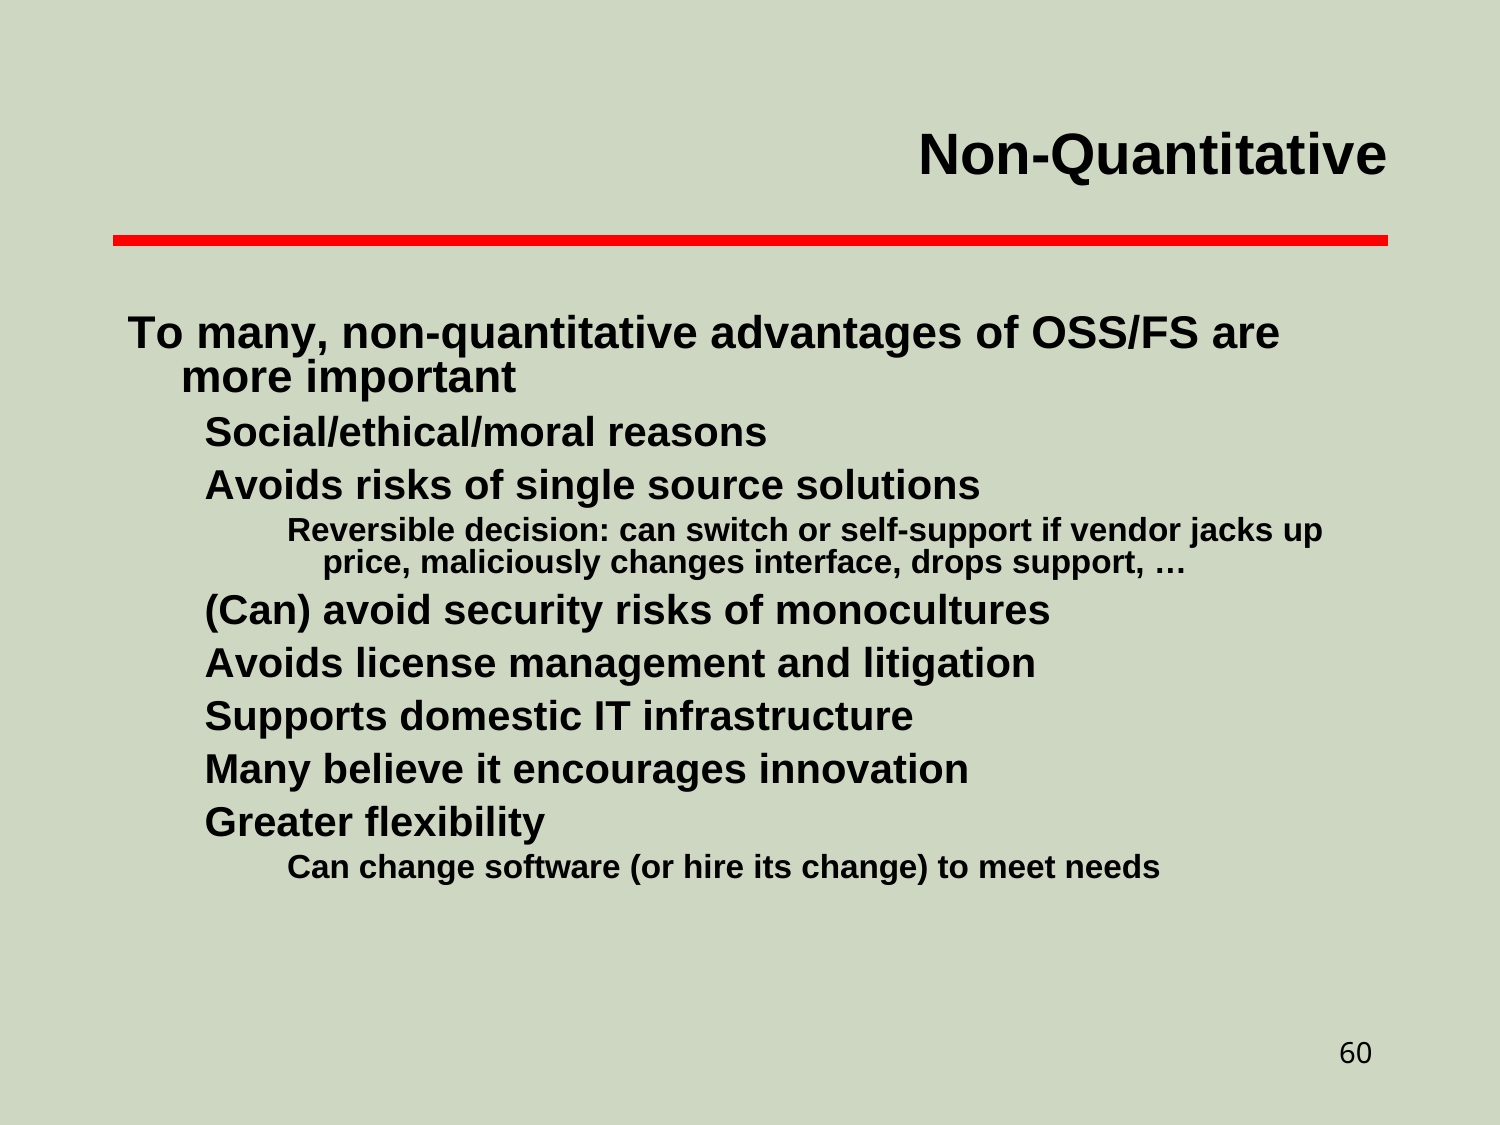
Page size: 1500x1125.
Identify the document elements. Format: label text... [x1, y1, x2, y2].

list To many, non-quantitative advantages of OSS/FS are more important Social/ethical/moral reasons Avoids risks of single source solutions Reversible decision: can switch or self-support if vendor jacks up price, maliciously changes interface, drops support, … (Can) avoid security risks of monocultures Avoids license management and litigation Supports domestic IT infrastructure Many believe it encourages innovation Greater flexibility Can change software (or hire its change) to meet needs [110, 312, 1391, 1037]
title Non-Quantitative [337, 85, 1388, 224]
